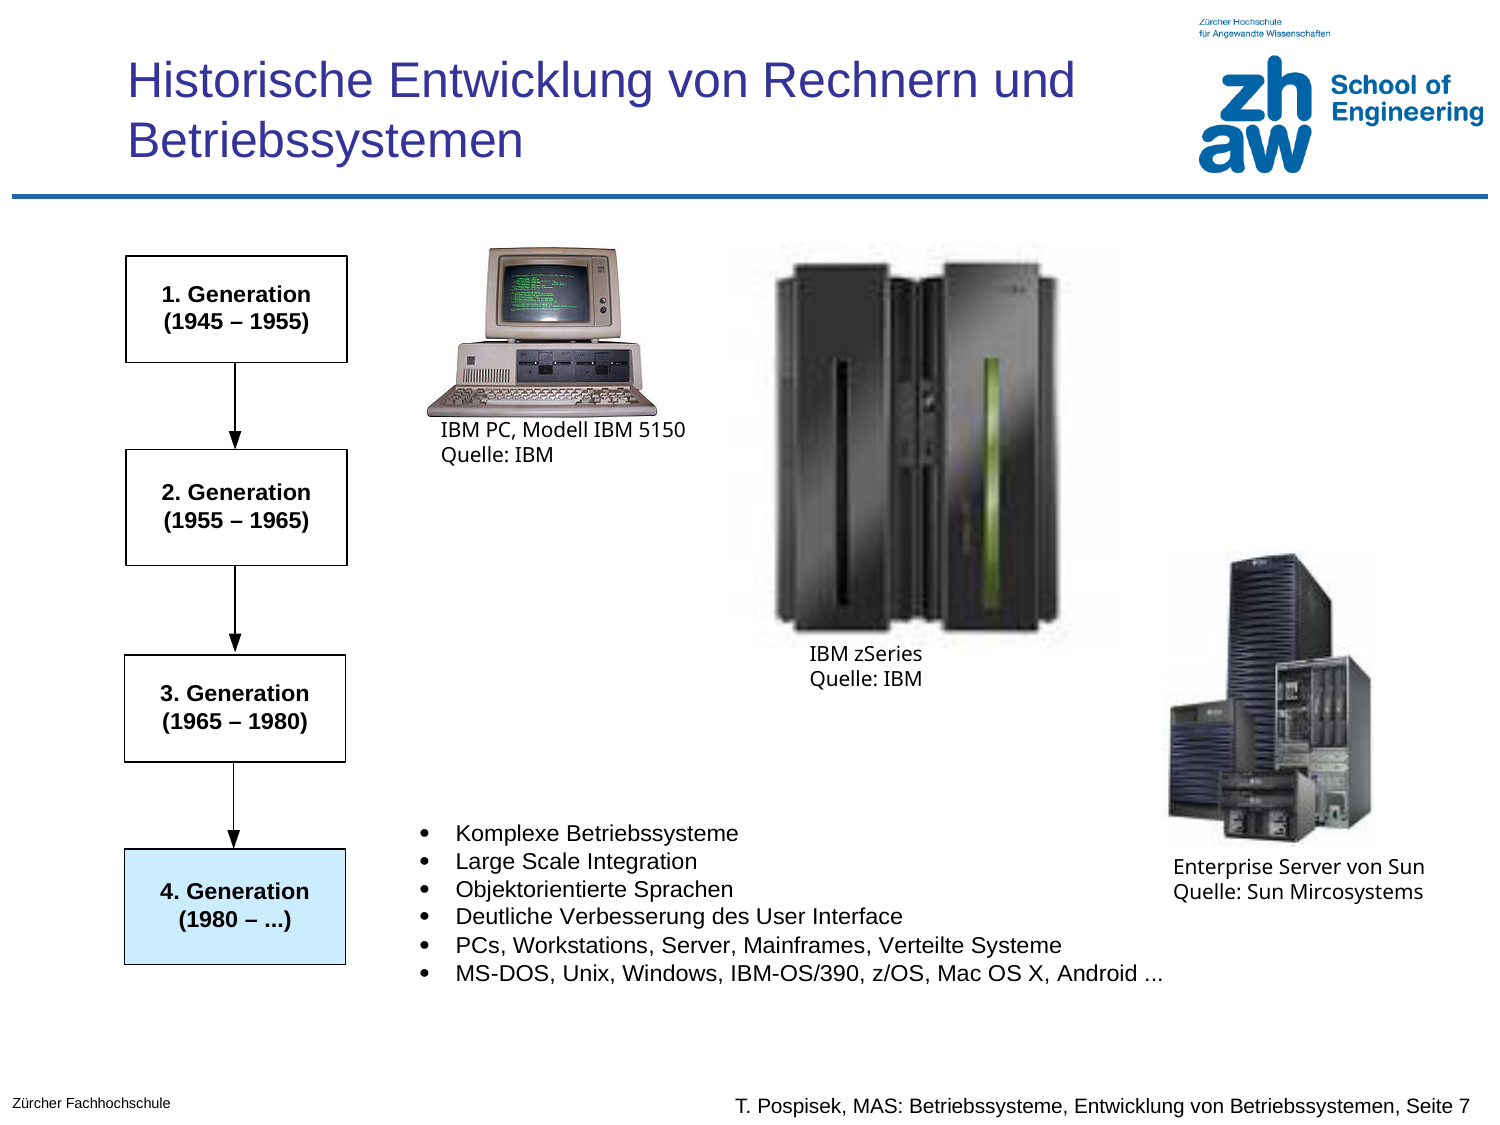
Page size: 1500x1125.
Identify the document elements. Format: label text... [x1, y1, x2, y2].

title Historische Entwicklung von Rechnern und Betriebssystemen [112, 50, 1391, 175]
text_box Enterprise Server von Sun Quelle: Sun Mircosystems [1186, 846, 1446, 911]
picture [1199, 19, 1483, 173]
picture [120, 243, 1375, 990]
